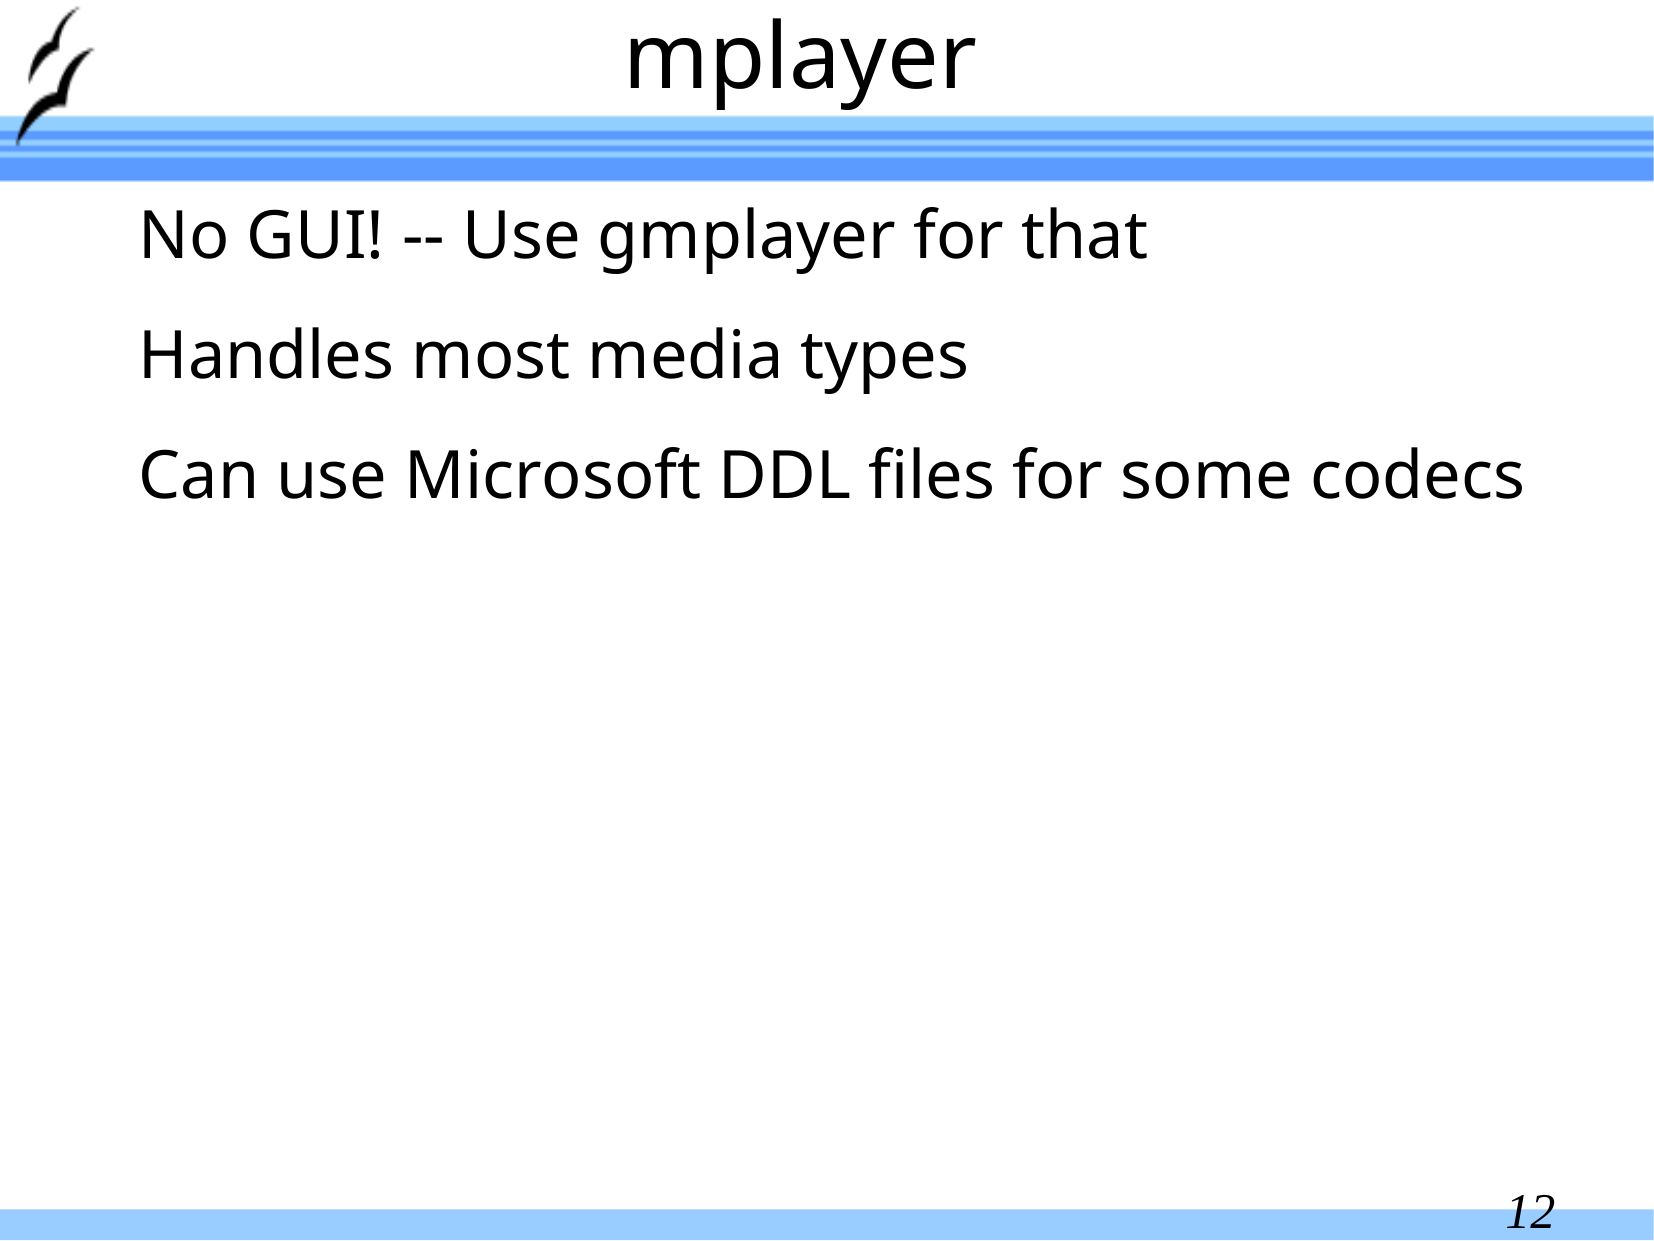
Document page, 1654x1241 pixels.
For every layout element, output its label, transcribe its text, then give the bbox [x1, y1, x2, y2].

title mplayer [94, 0, 1507, 121]
picture [0, 0, 1654, 188]
list No GUI! -- Use gmplayer for that Handles most media types Can use Microsoft DDL files for some codecs [120, 187, 1533, 1195]
